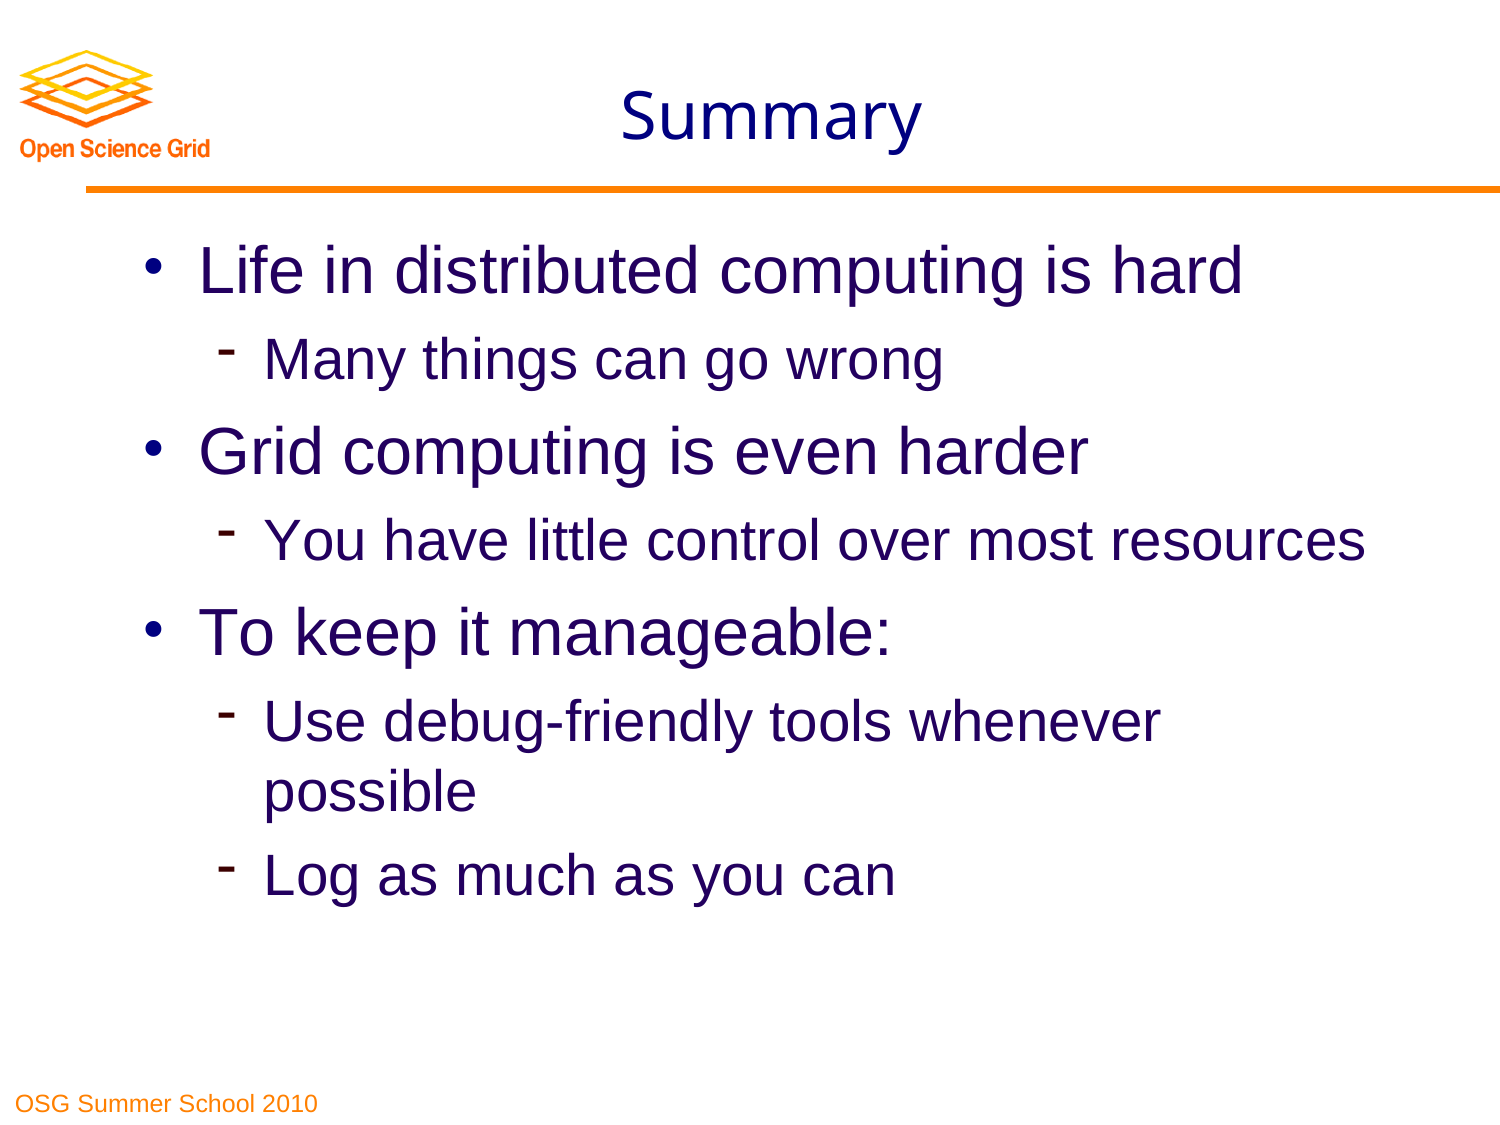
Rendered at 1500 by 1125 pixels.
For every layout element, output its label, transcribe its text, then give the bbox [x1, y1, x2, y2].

list Life in distributed computing is hard Many things can go wrong Grid computing is even harder You have little control over most resources To keep it manageable: Use debug-friendly tools whenever possible Log as much as you can [127, 218, 1403, 962]
title Summary [201, 18, 1342, 207]
picture [0, 27, 201, 179]
